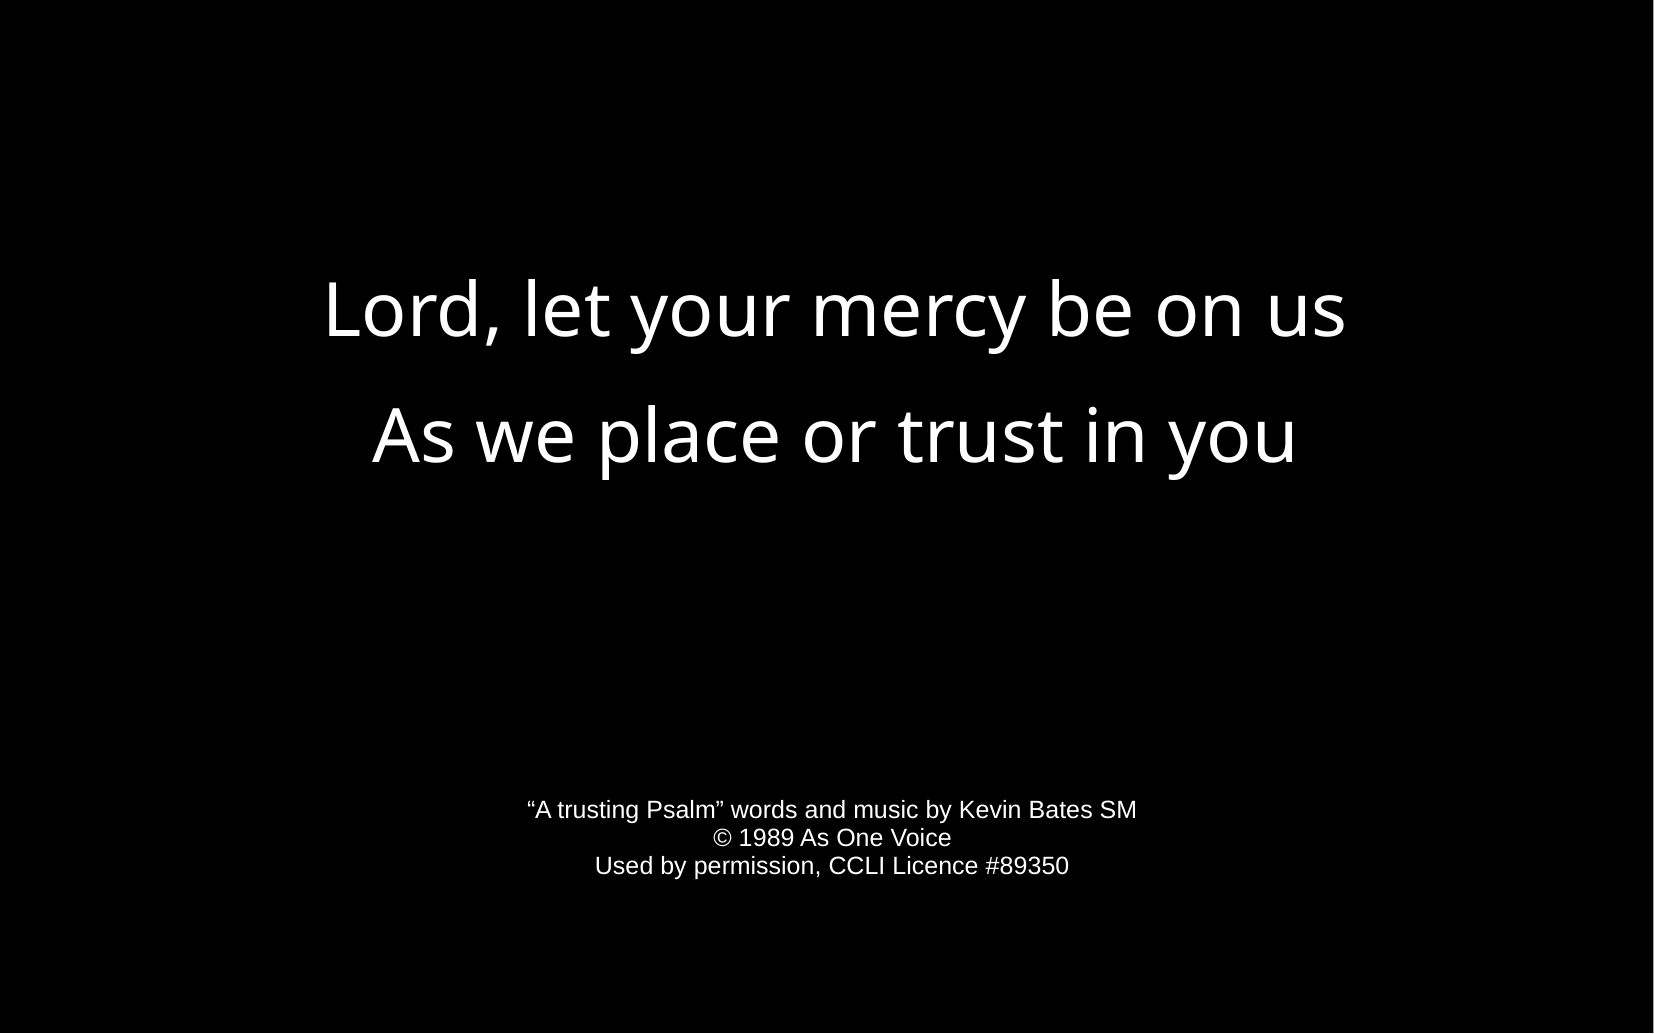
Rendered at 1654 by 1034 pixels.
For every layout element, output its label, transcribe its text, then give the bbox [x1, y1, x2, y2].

list Lord, let your mercy be on us As we place or trust in you [0, 255, 1654, 1034]
text_box “A trusting Psalm” words and music by Kevin Bates SM © 1989 As One Voice Used by permission, CCLI Licence #89350 [118, 789, 1548, 888]
